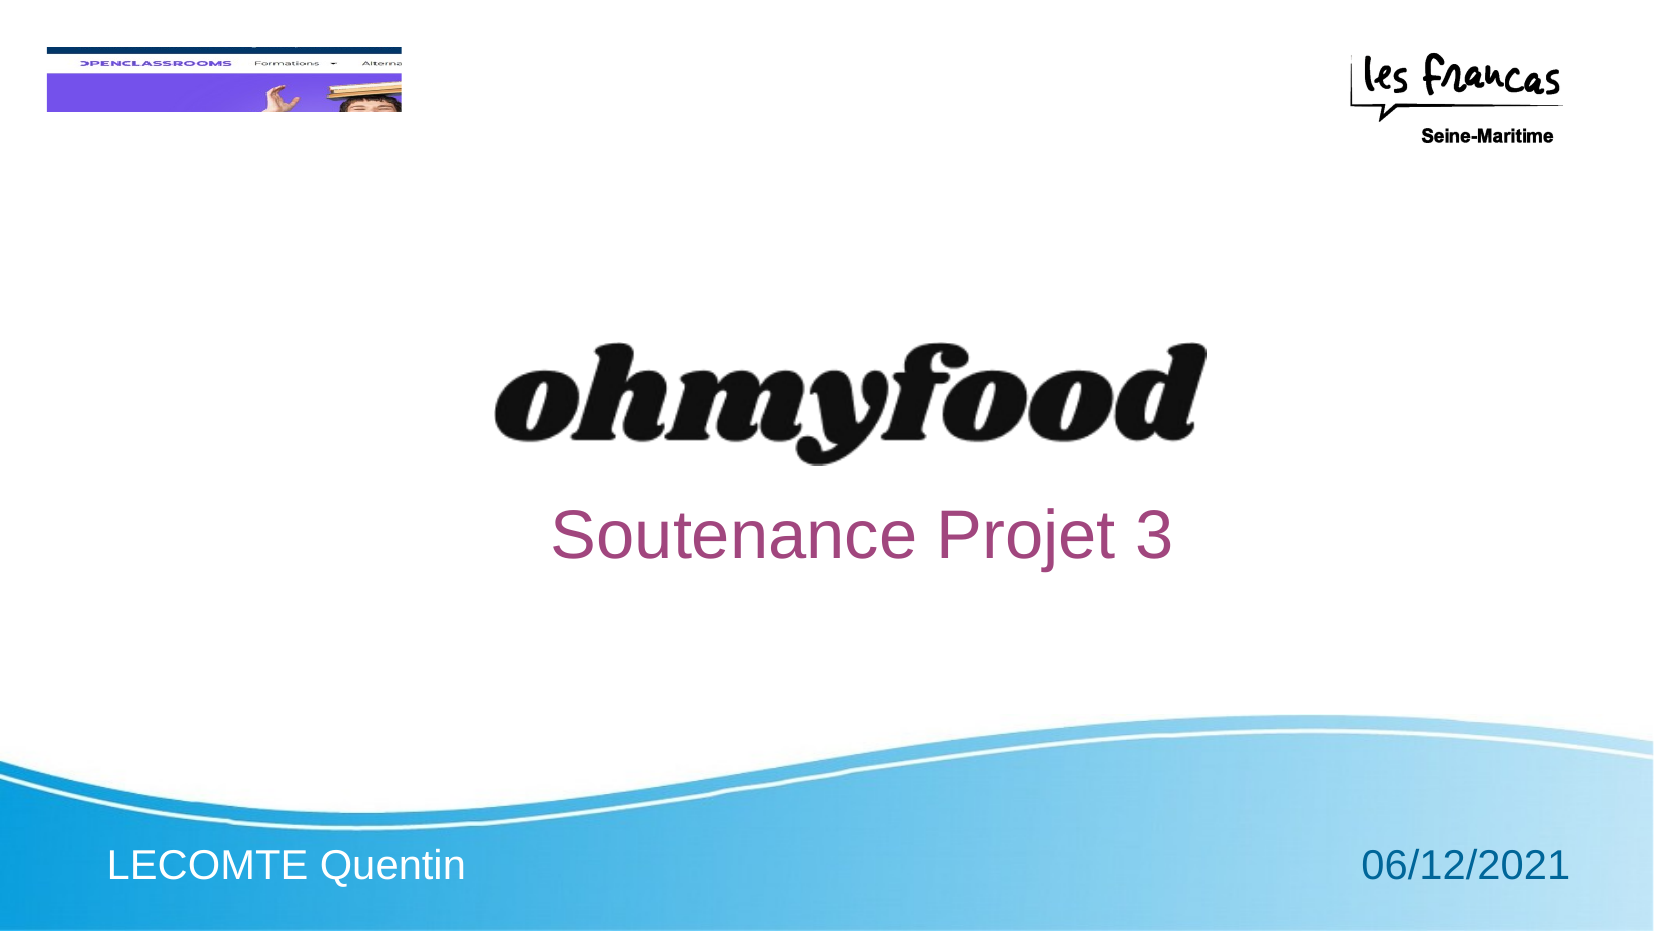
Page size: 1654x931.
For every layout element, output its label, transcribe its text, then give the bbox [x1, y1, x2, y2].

title Soutenance Projet 3 [118, 419, 1607, 650]
picture [494, 342, 1207, 466]
picture [1300, 0, 1630, 253]
title LECOMTE Quentin 06/12/2021 [94, 749, 1583, 931]
picture [0, 714, 1654, 931]
picture [46, 47, 402, 112]
